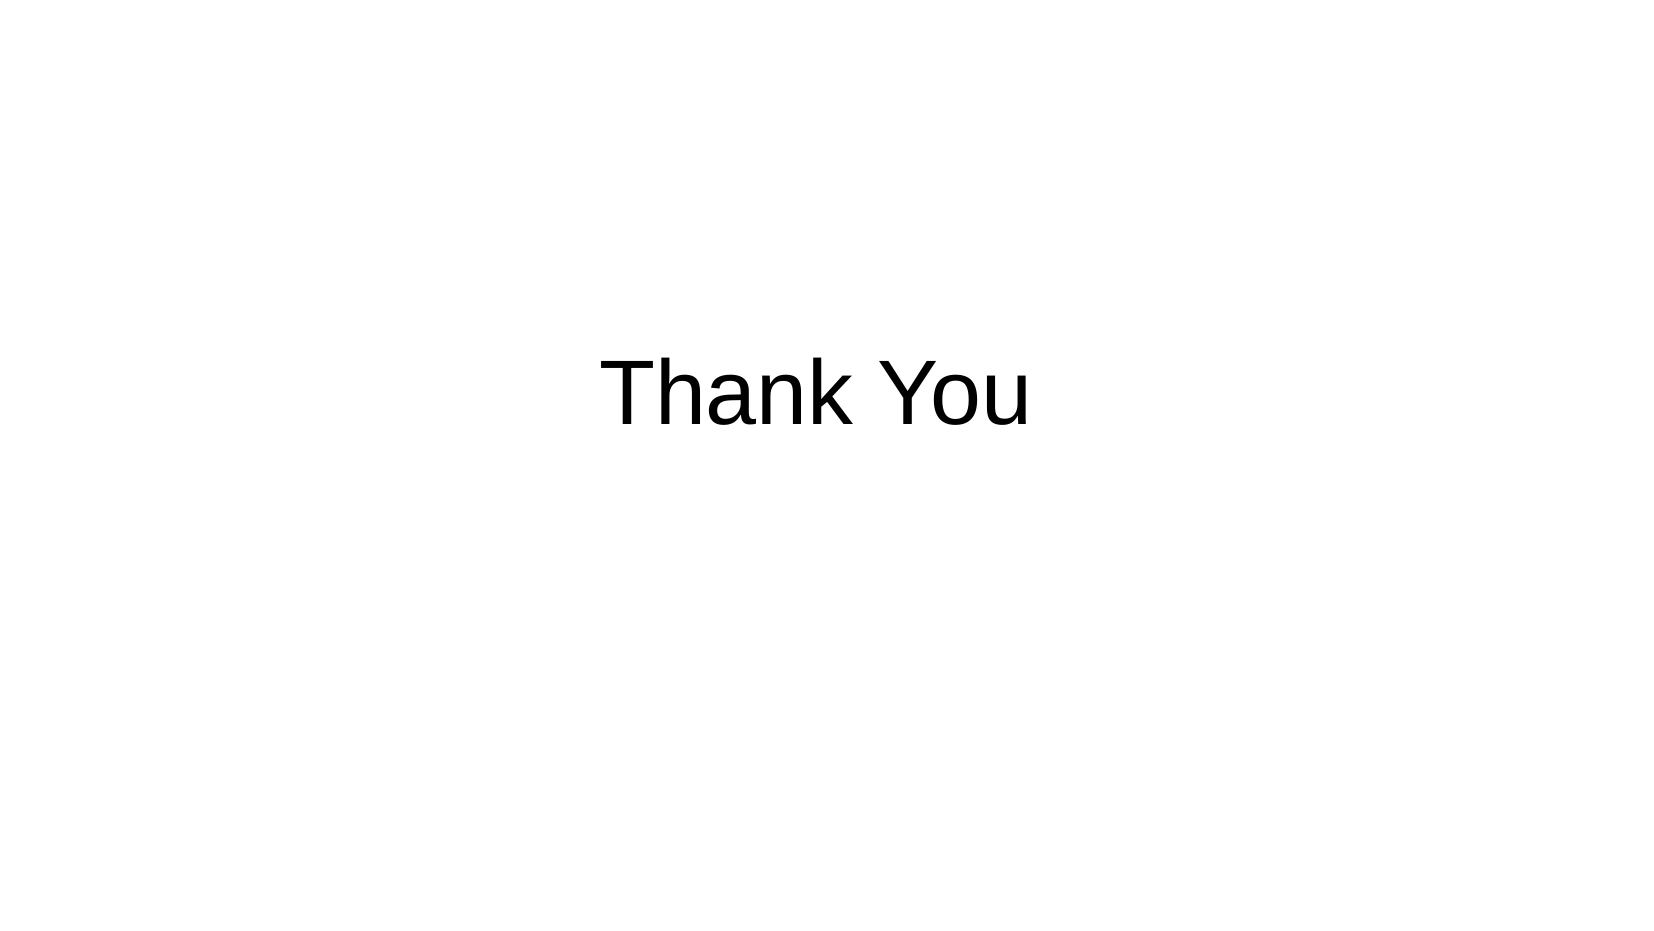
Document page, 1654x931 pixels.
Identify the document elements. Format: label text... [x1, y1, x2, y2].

title Thank You [71, 315, 1561, 471]
